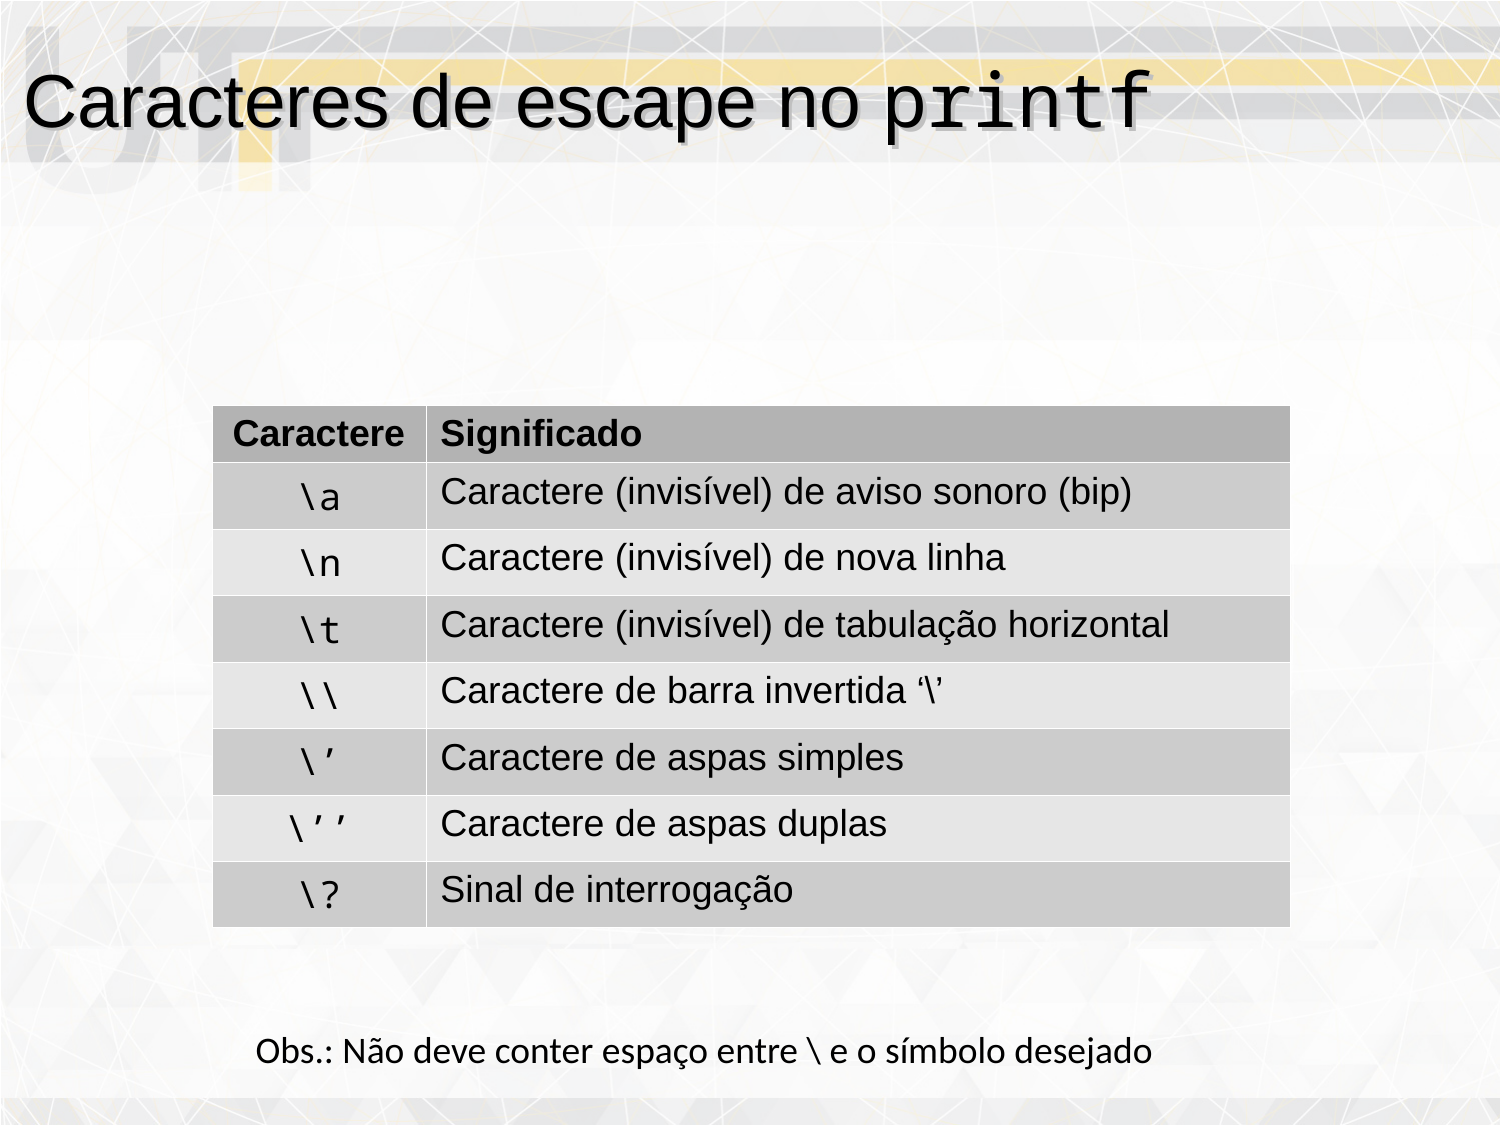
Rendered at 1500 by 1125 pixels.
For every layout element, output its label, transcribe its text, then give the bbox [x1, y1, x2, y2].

title Caracteres de escape no printf [23, 18, 1489, 178]
table_cell Caractere (invisível) de tabulação horizontal [427, 596, 1290, 662]
table_cell \t [213, 596, 426, 662]
table_cell Caractere (invisível) de nova linha [427, 530, 1290, 595]
table_cell Caractere (invisível) de aviso sonoro (bip) [427, 463, 1290, 529]
table_cell \? [213, 862, 426, 927]
table_header Significado [427, 406, 1290, 462]
table_cell Caractere de barra invertida ‘\’ [427, 663, 1290, 728]
table_cell \\ [213, 663, 426, 728]
table_cell Sinal de interrogação [427, 862, 1290, 927]
text_box Obs.: Não deve conter espaço entre \ e o símbolo desejado [240, 1027, 1260, 1085]
table_cell \’’ [213, 796, 426, 861]
table_header Caractere [213, 406, 426, 462]
table_cell Caractere de aspas simples [427, 729, 1290, 795]
table_cell \’ [213, 729, 426, 795]
table_cell \n [213, 530, 426, 595]
table_cell \a [213, 463, 426, 529]
table_cell Caractere de aspas duplas [427, 796, 1290, 861]
